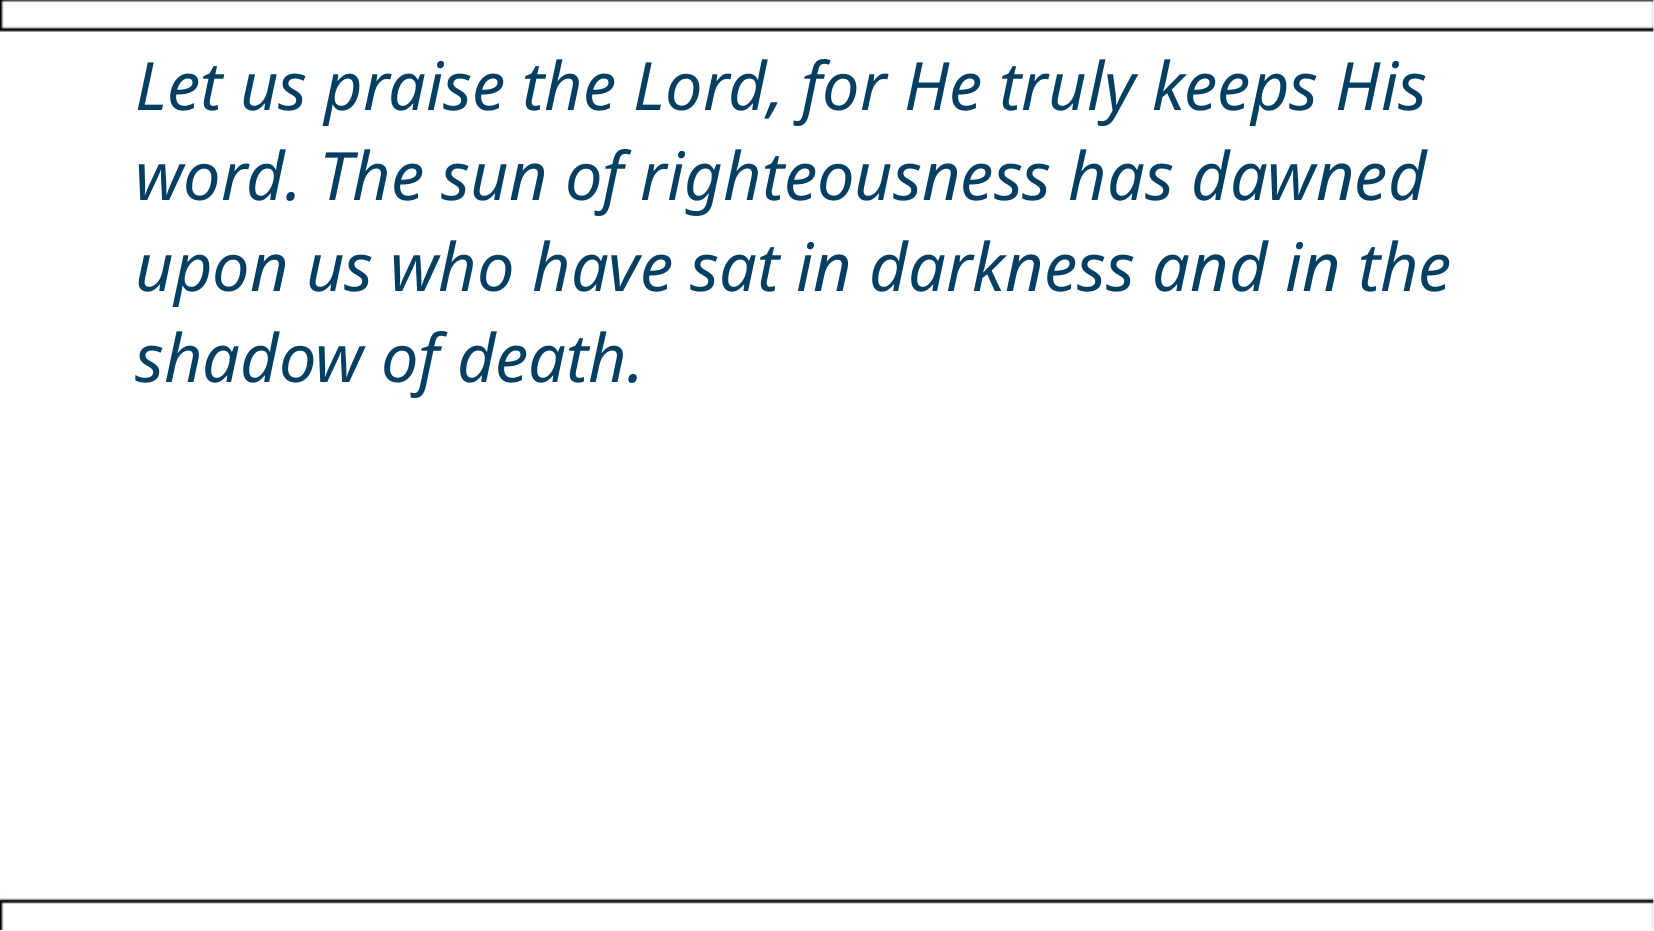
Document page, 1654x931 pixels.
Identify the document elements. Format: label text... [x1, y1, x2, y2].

text_box Let us praise the Lord, for He truly keeps His word. The sun of righteousness has dawned upon us who have sat in darkness and in the shadow of death. [51, 31, 1597, 406]
picture [0, 0, 1654, 930]
